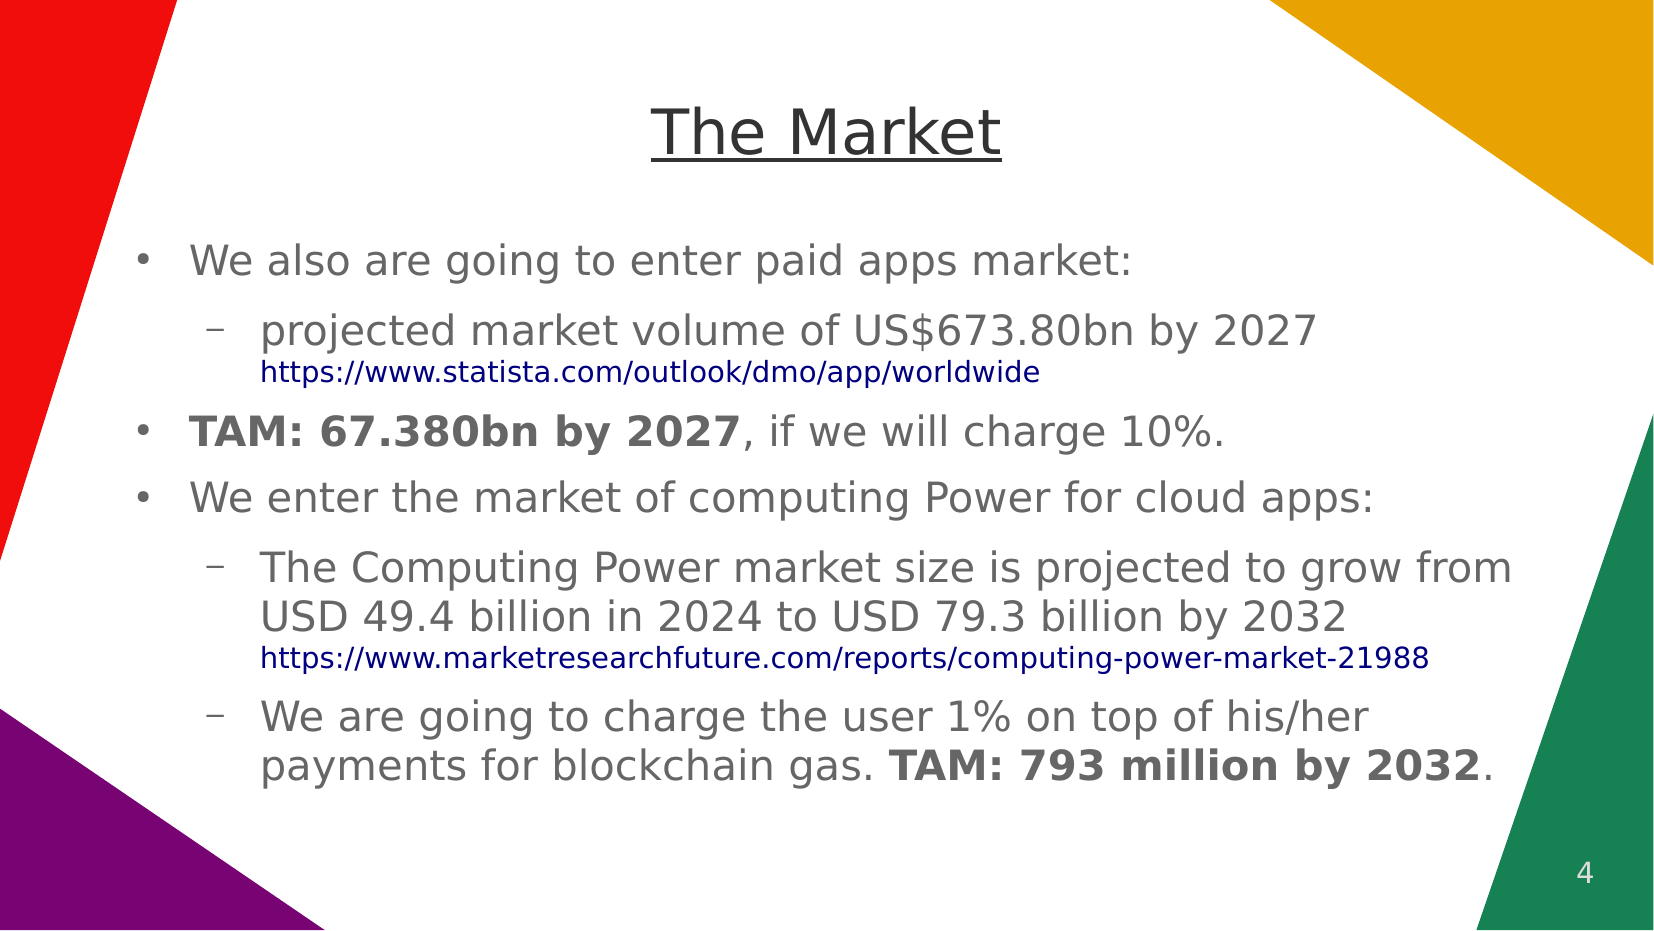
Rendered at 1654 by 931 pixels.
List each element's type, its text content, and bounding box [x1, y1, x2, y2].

list We also are going to enter paid apps market: projected market volume of US$673.80bn by 2027 https://www.statista.com/outlook/dmo/app/worldwide TAM: 67.380bn by 2027, if we will charge 10%. We enter the market of computing Power for cloud apps: The Computing Power market size is projected to grow from USD 49.4 billion in 2024 to USD 79.3 billion by 2032 https://www.marketresearchfuture.com/reports/computing-power-market-21988 We are going to charge the user 1% on top of his/her payments for blockchain gas. TAM: 793 million by 2032. [118, 236, 1536, 827]
title The Market [118, 59, 1536, 207]
